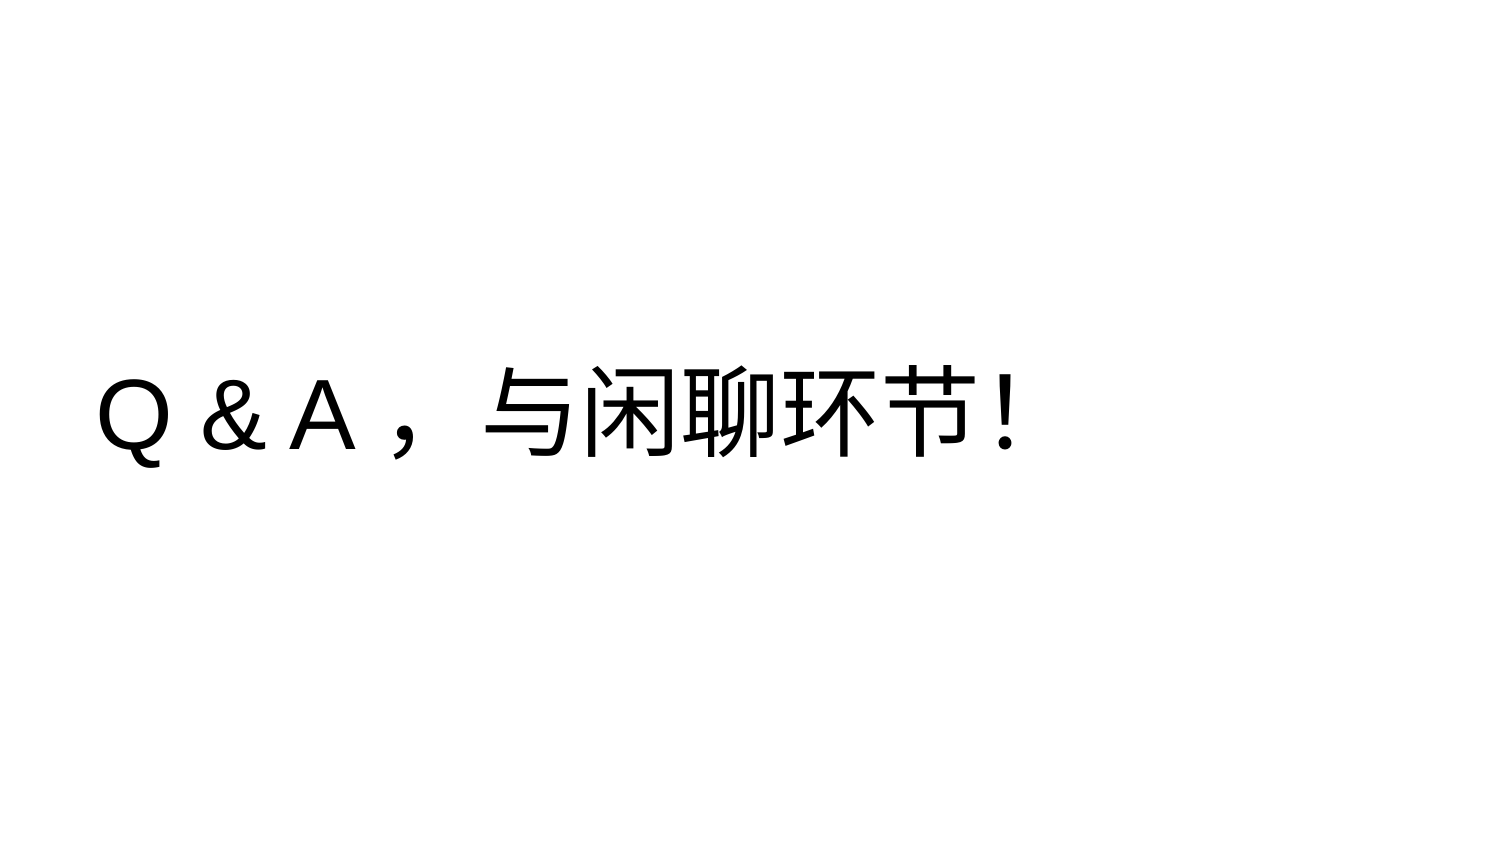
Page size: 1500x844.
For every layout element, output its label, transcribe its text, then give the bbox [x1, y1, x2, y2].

title Q & A，与闲聊环节！ [80, 73, 1125, 745]
